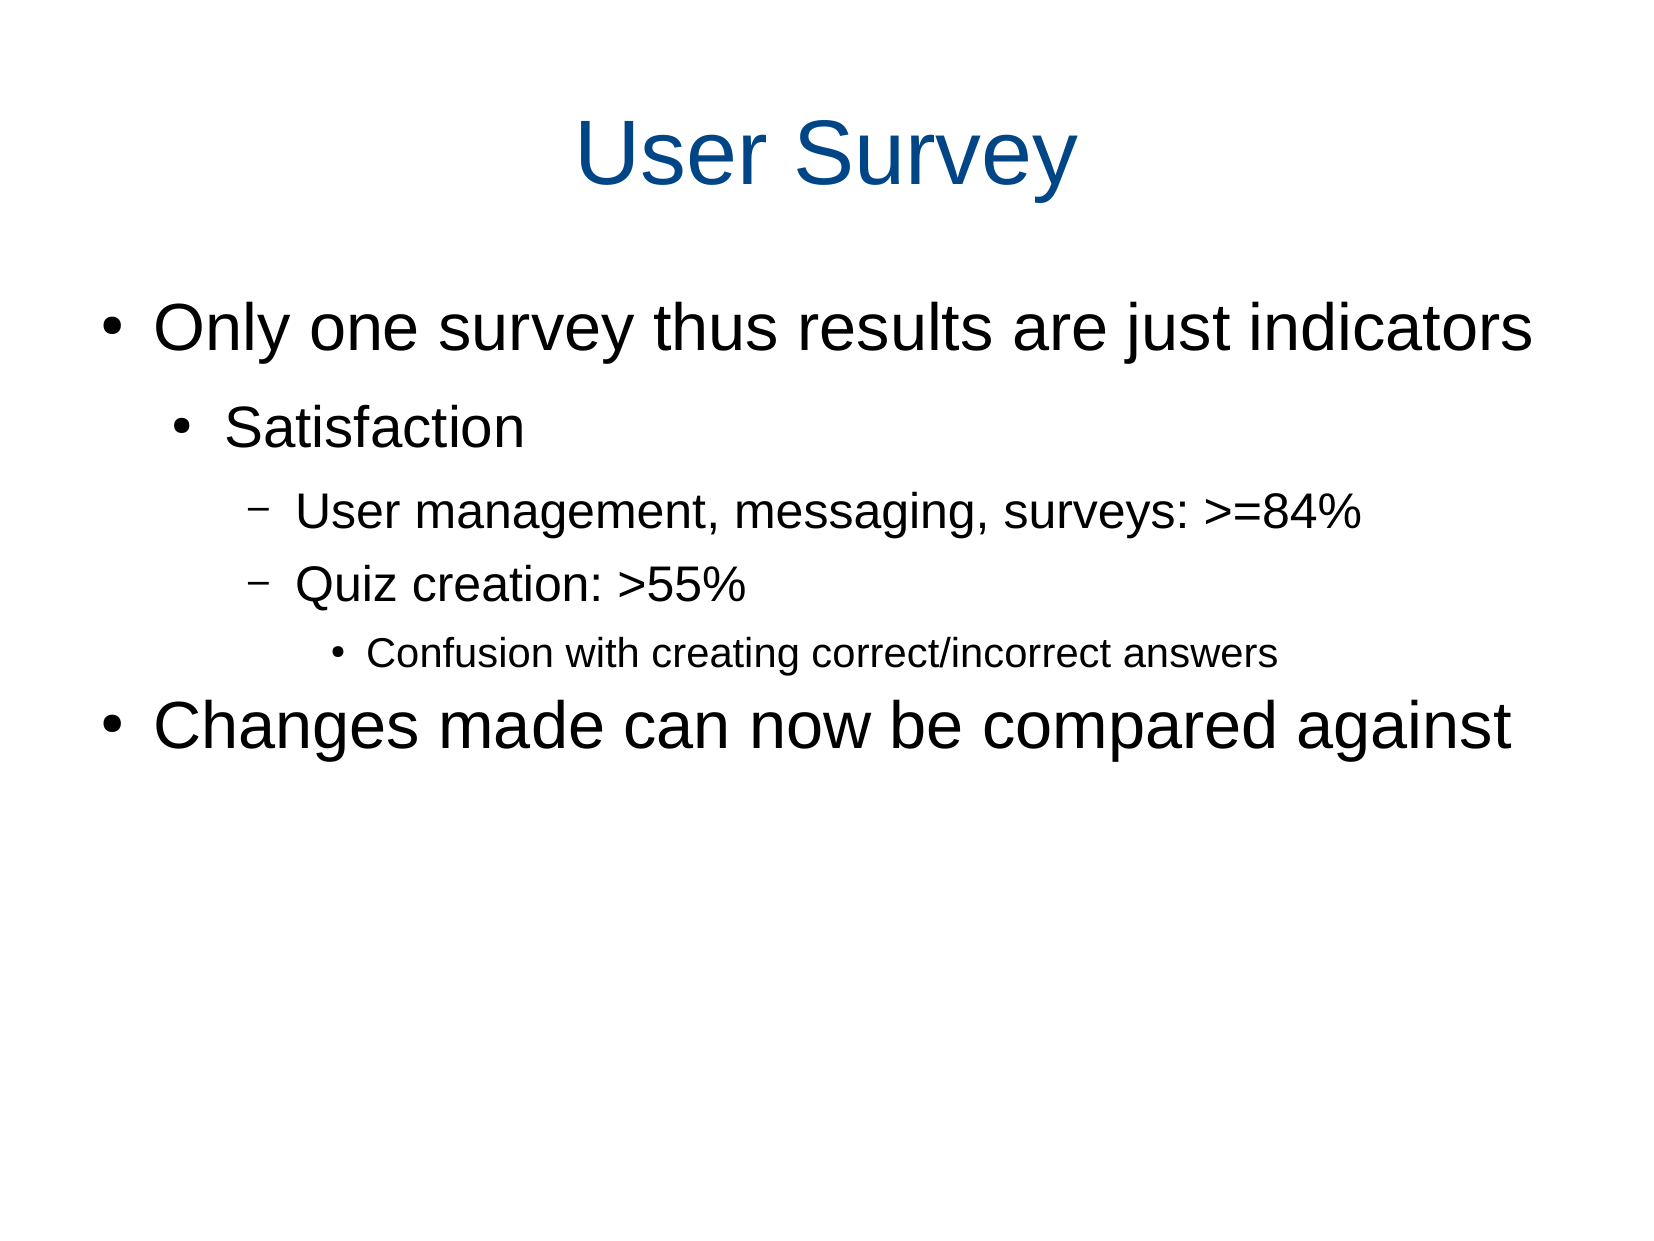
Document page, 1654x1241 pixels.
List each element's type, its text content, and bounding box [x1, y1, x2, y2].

list Only one survey thus results are just indicators Satisfaction User management, messaging, surveys: >=84% Quiz creation: >55% Confusion with creating correct/incorrect answers Changes made can now be compared against [82, 290, 1571, 1109]
title User Survey [82, 49, 1571, 257]
